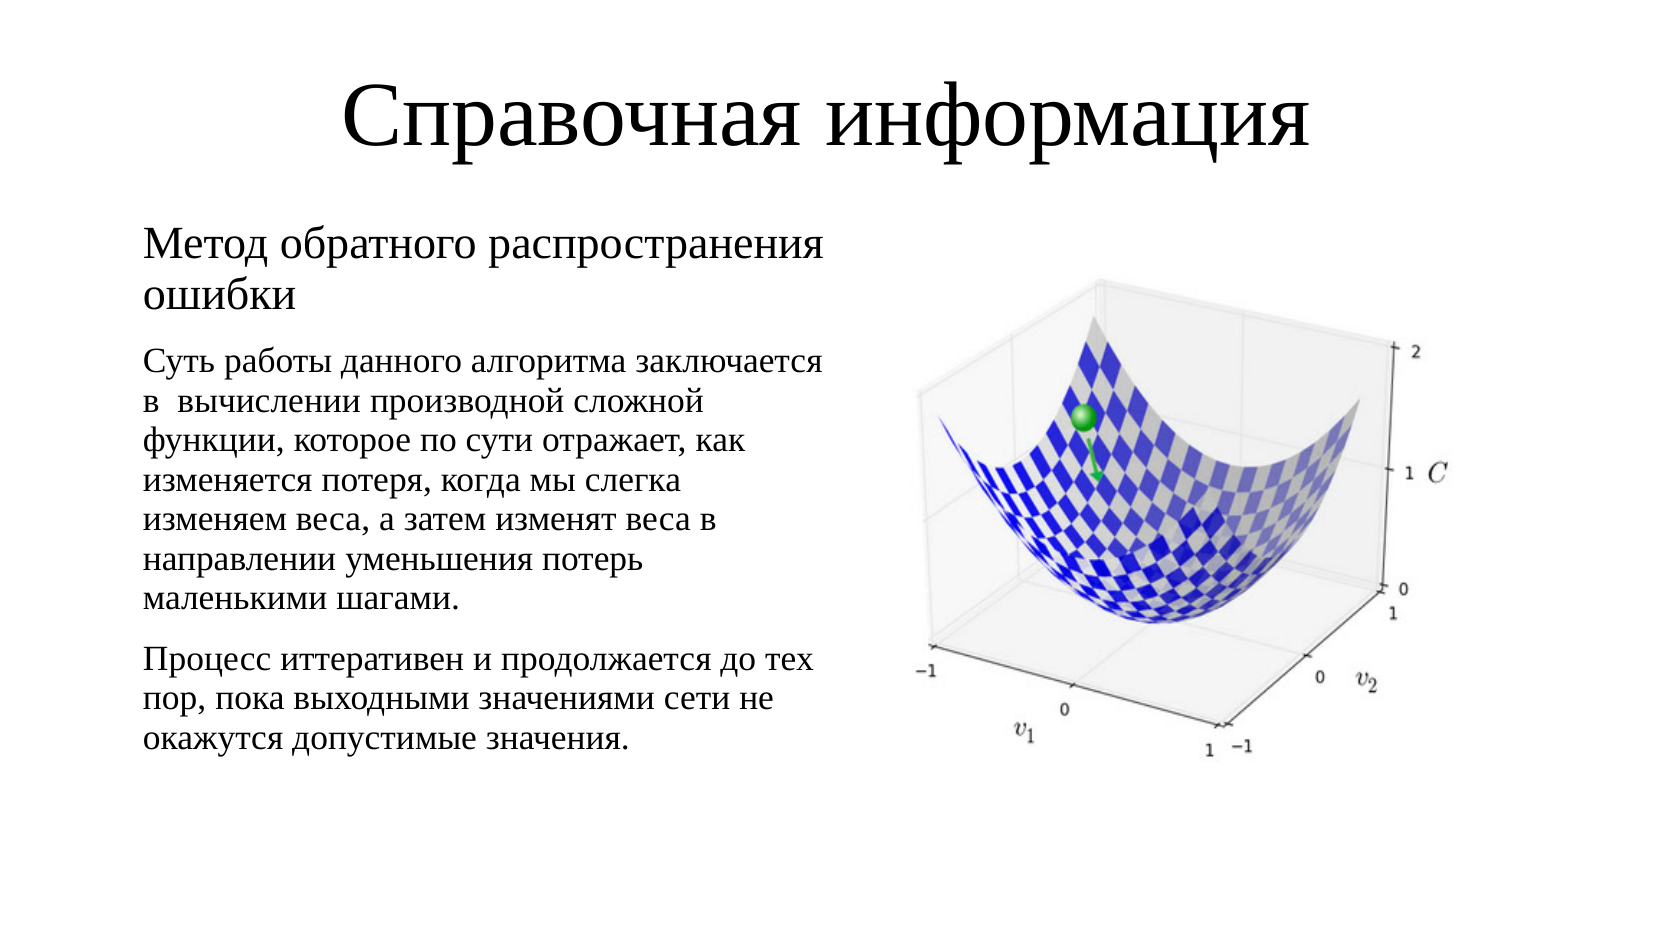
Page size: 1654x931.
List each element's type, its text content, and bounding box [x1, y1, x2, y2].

list Метод обратного распространения ошибки Суть работы данного алгоритма заключается в вычислении производной сложной функции, которое по сути отражает, как изменяется потеря, когда мы слегка изменяем веса, а затем изменят веса в направлении уменьшения потерь маленькими шагами. Процесс иттеративен и продолжается до тех пор, пока выходными значениями сети не окажутся допустимые значения. [82, 217, 826, 758]
title Справочная информация [82, 37, 1571, 193]
picture [750, 187, 1576, 799]
